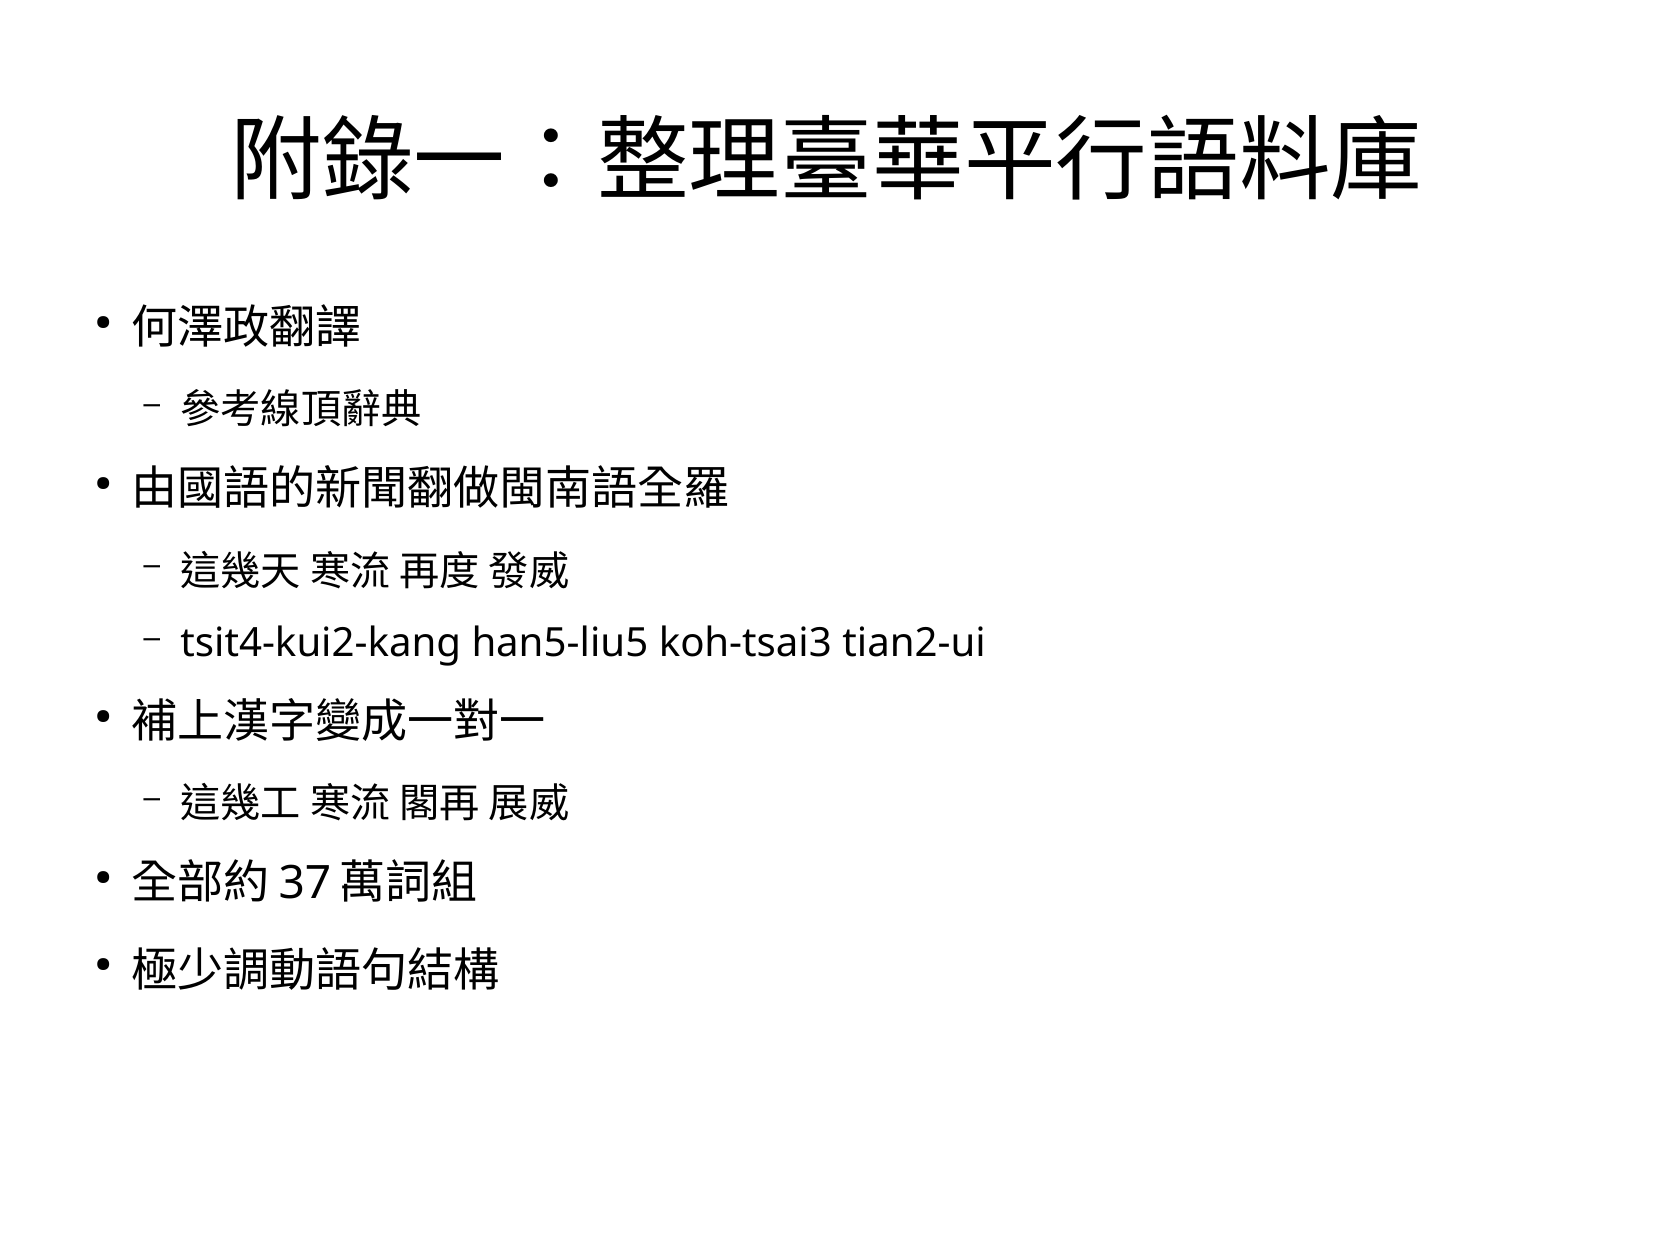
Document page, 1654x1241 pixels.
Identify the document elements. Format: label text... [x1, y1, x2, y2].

list 何澤政翻譯 參考線頂辭典 由國語的新聞翻做閩南語全羅 這幾天 寒流 再度 發威 tsit4-kui2-kang han5-liu5 koh-tsai3 tian2-ui 補上漢字變成一對一 這幾工 寒流 閣再 展威 全部約37萬詞組 極少調動語句結構 [82, 290, 1538, 1010]
title 附錄一：整理臺華平行語料庫 [82, 49, 1571, 257]
